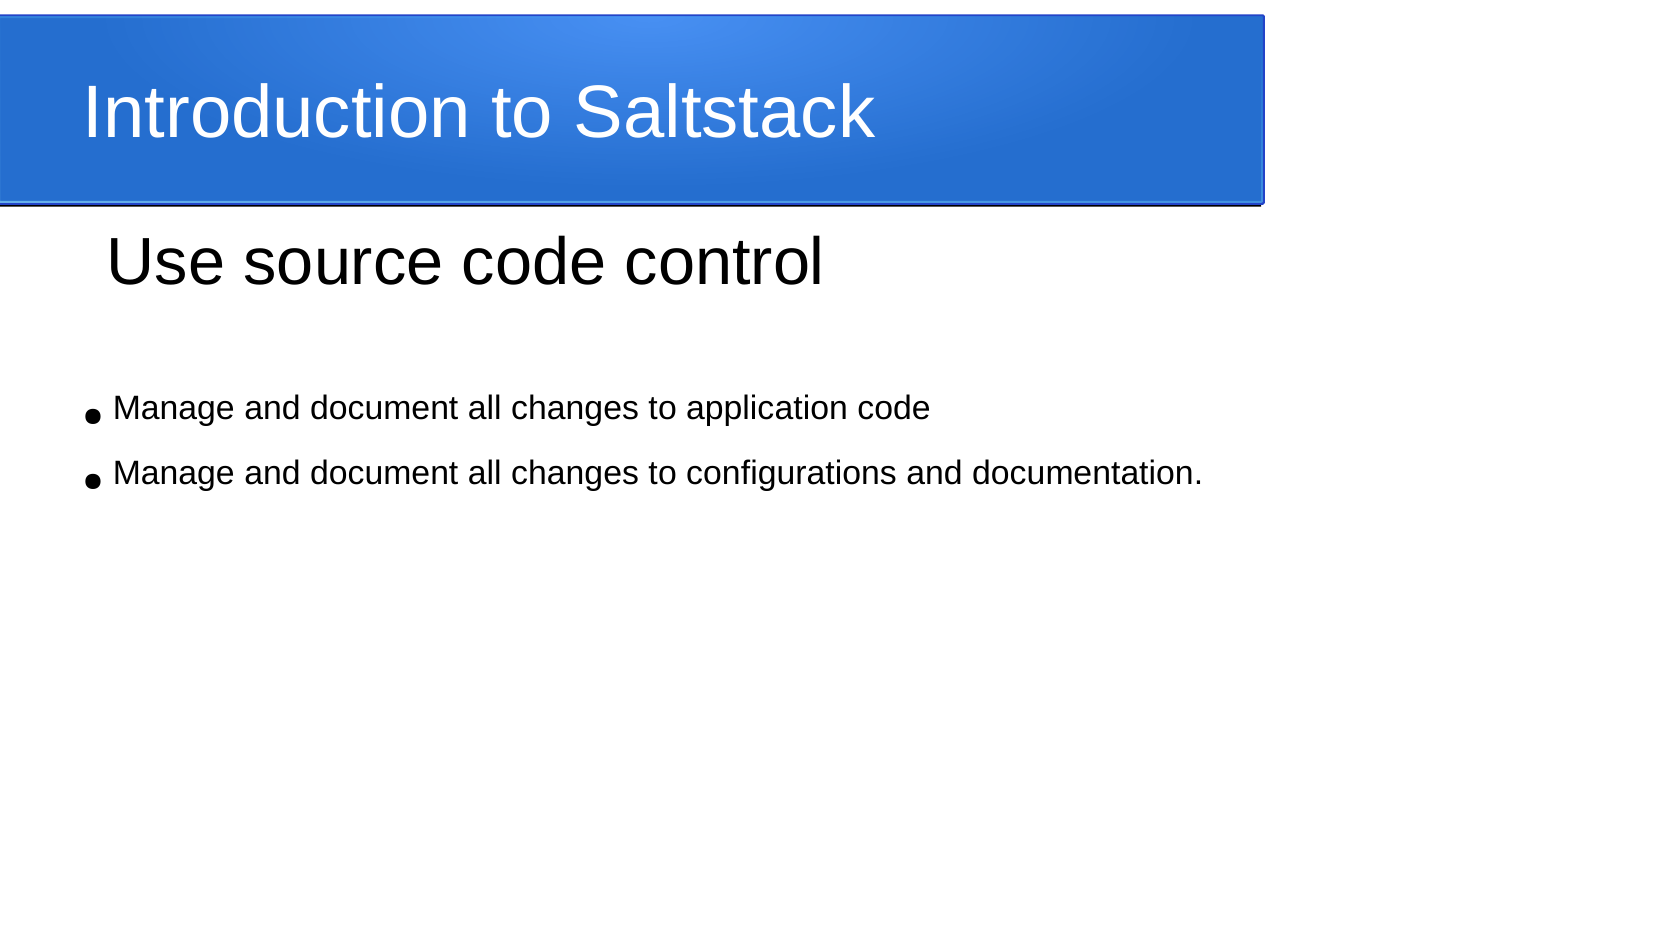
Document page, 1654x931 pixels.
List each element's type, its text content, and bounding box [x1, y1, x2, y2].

subtitle Use source code control Manage and document all changes to application code Manage and document all changes to configurations and documentation. [82, 224, 1571, 764]
title Introduction to Saltstack [82, 35, 1235, 189]
